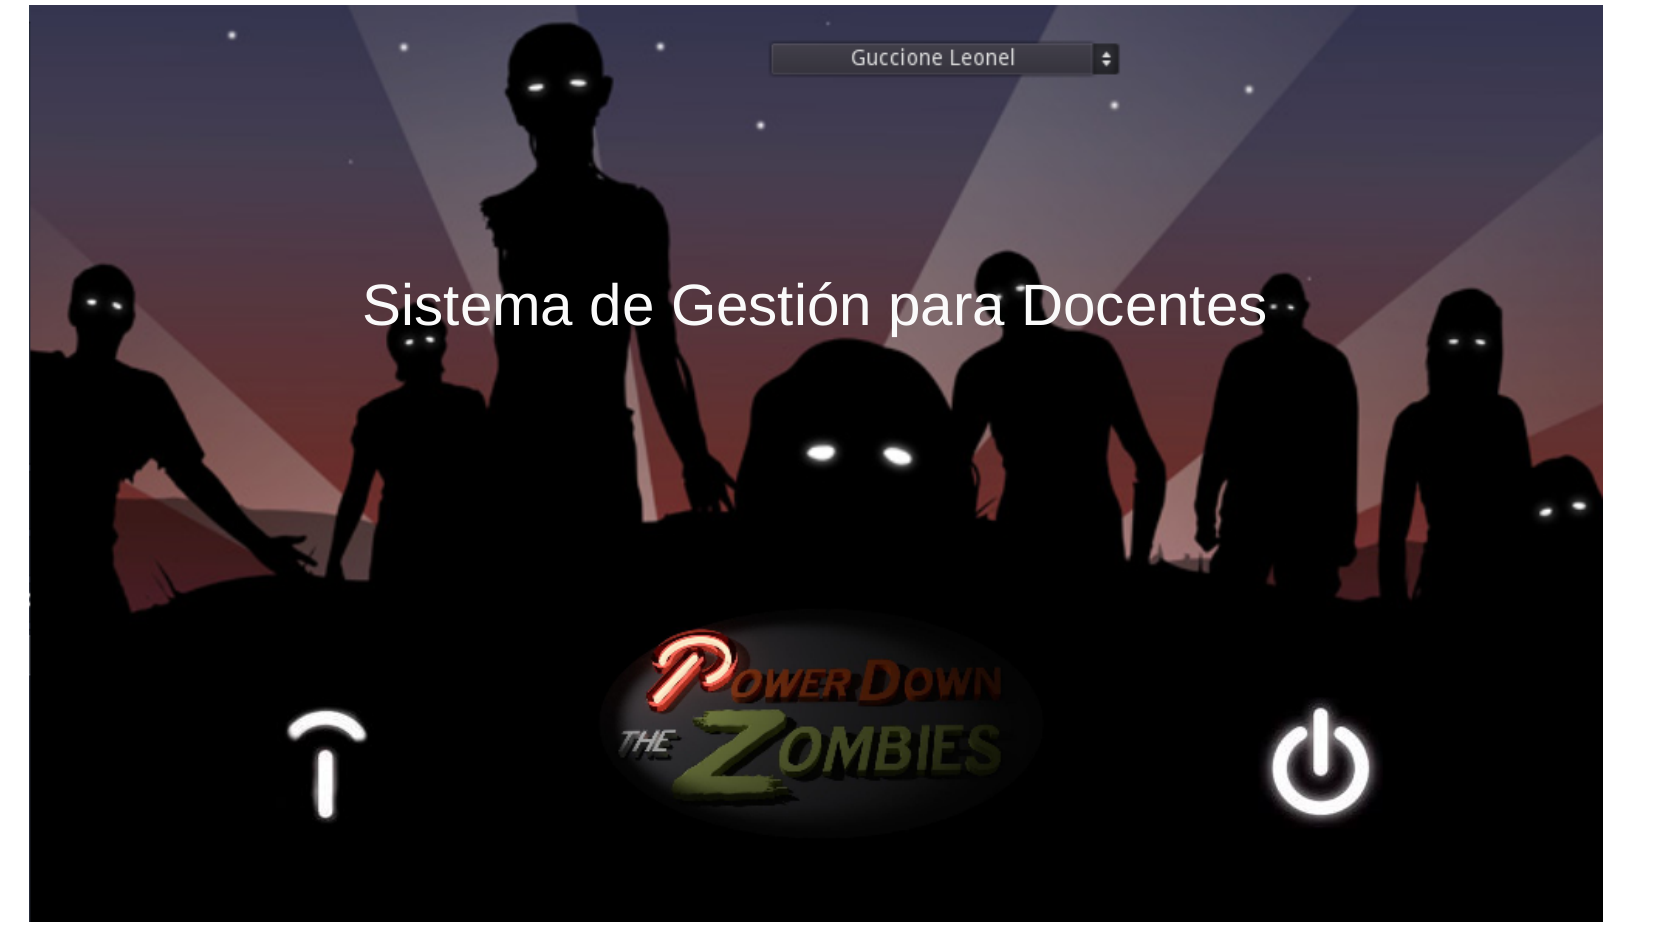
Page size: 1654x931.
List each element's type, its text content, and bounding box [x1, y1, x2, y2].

text_box Sistema de Gestión para Docentes [284, 265, 1348, 346]
picture [29, 5, 1603, 922]
